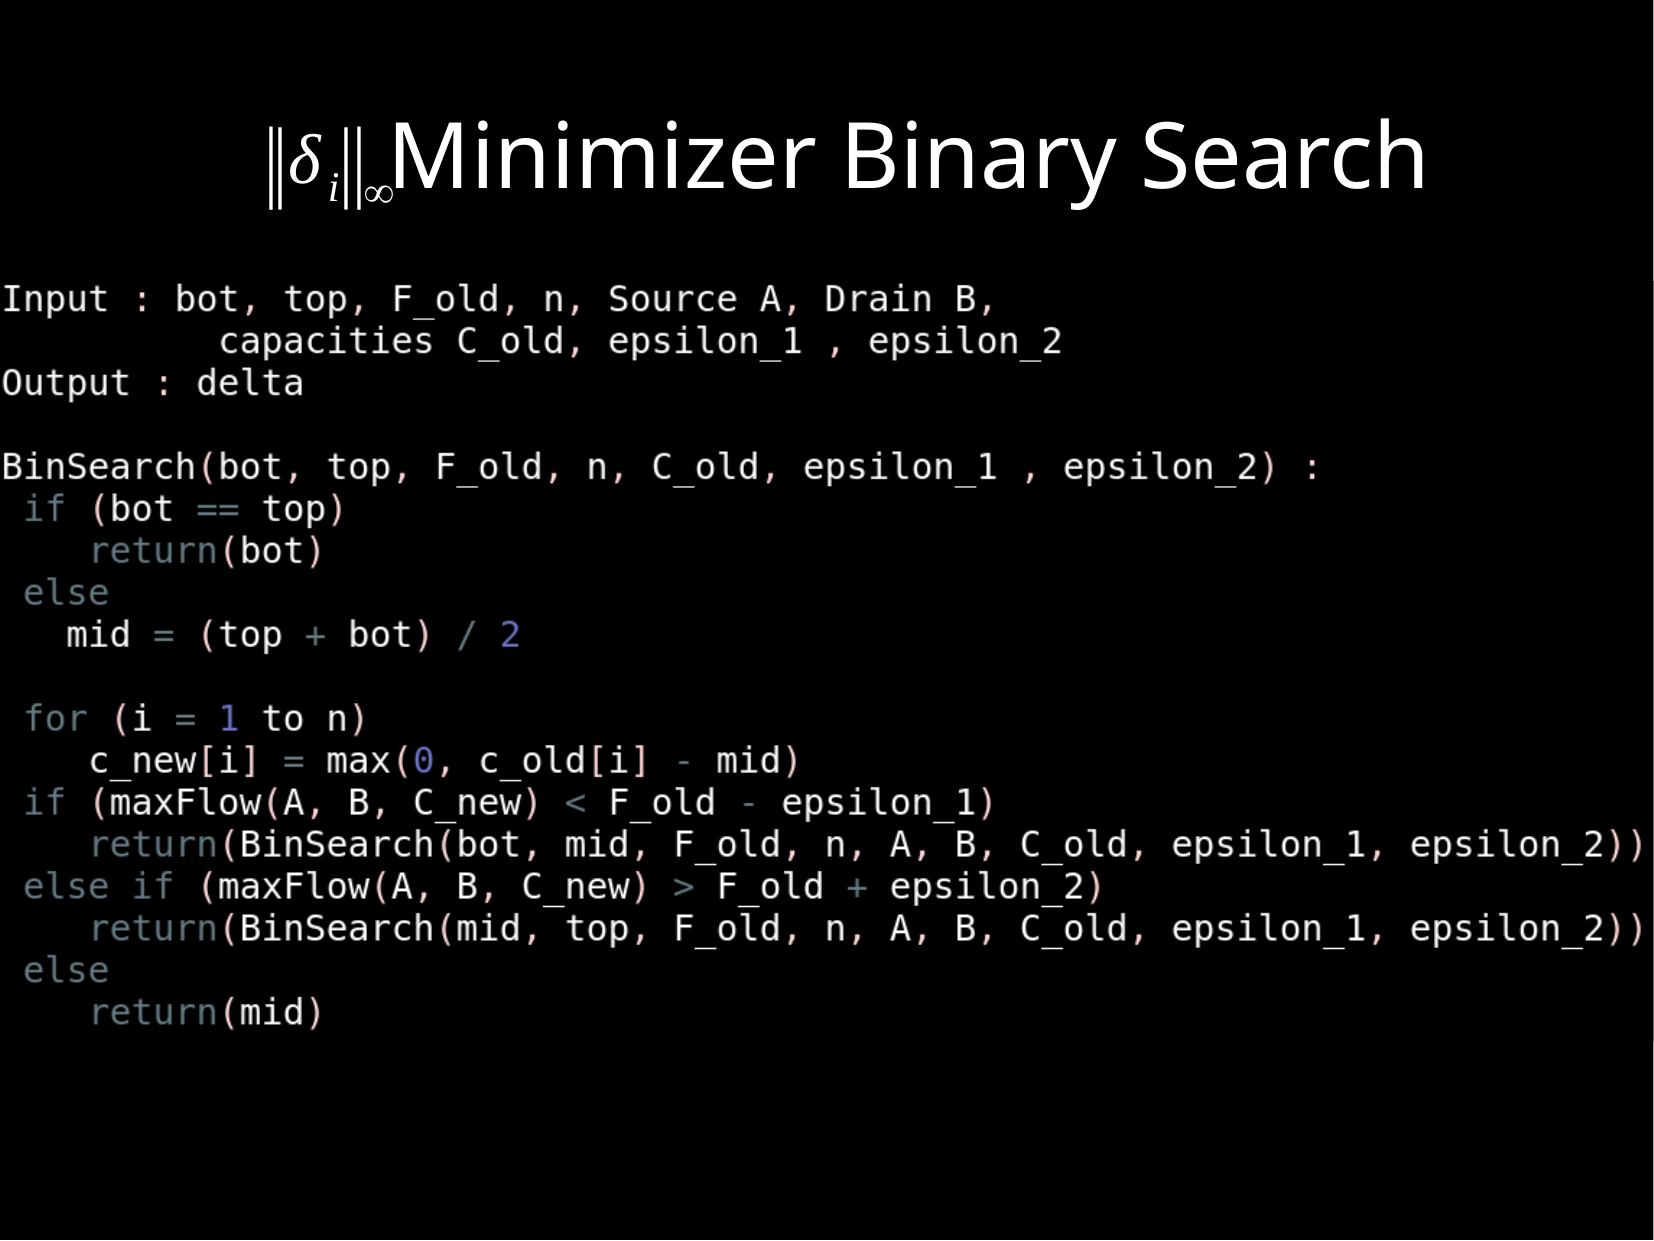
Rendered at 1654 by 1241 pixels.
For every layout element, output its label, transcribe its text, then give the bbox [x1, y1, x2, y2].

chart [240, 121, 414, 212]
picture [0, 281, 1654, 1042]
title Minimizer Binary Search [82, 49, 1571, 257]
